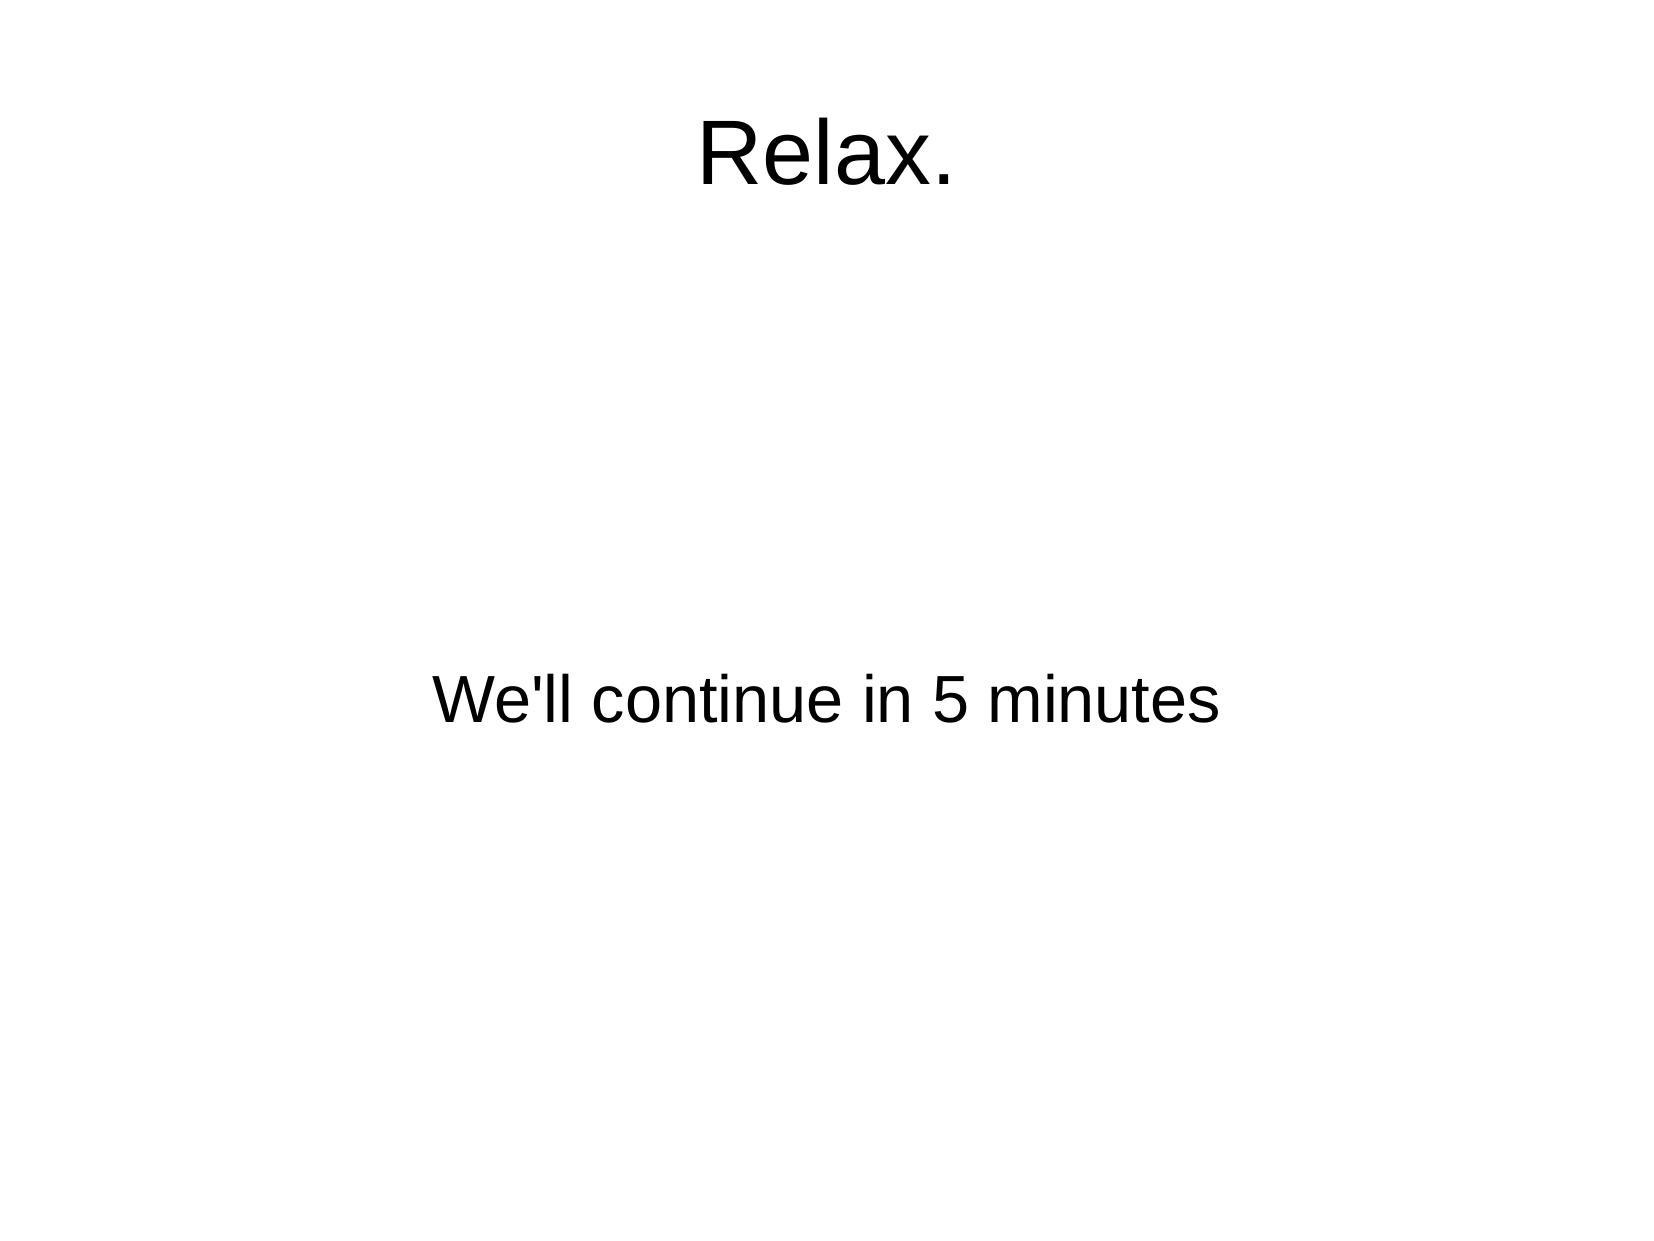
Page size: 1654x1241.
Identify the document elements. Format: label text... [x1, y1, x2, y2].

subtitle We'll continue in 5 minutes [82, 297, 1571, 1102]
title Relax. [82, 56, 1571, 250]
